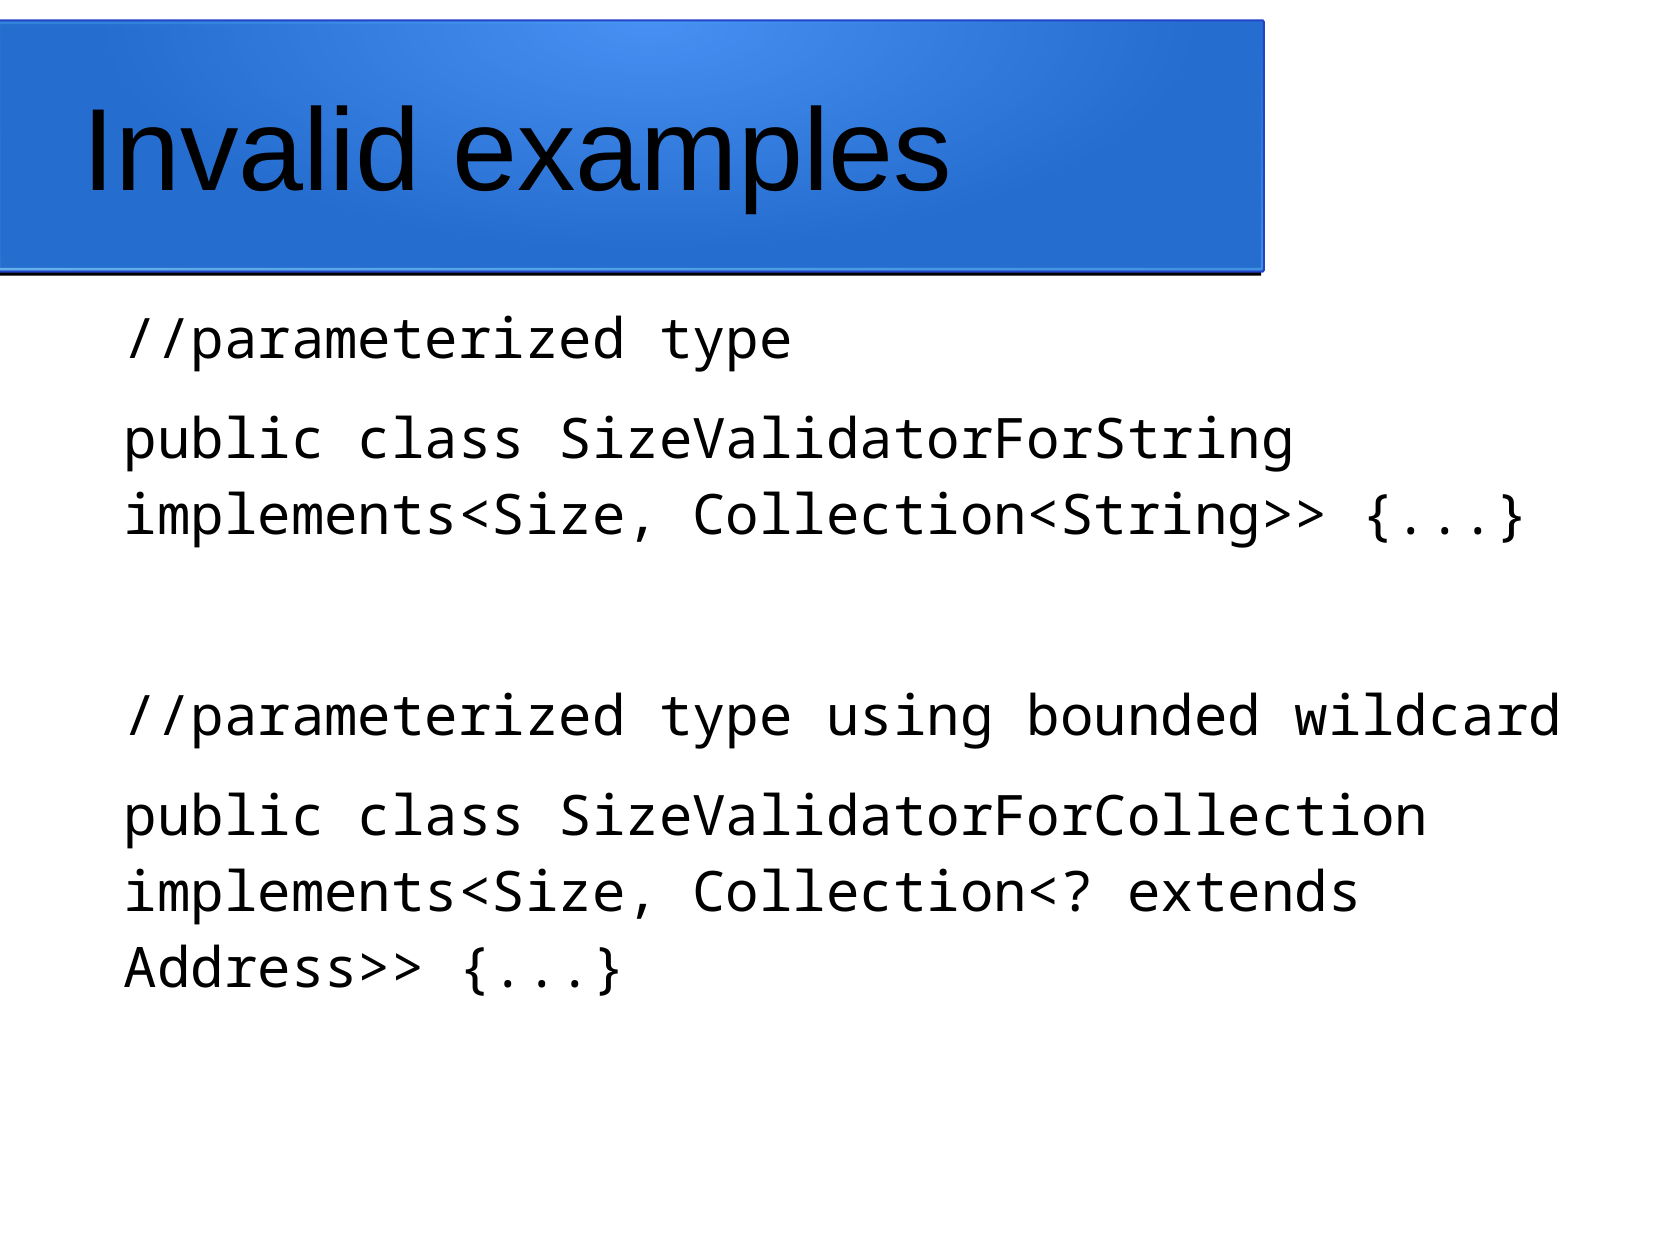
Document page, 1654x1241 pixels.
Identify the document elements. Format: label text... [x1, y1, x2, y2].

list //parameterized type public class SizeValidatorForString implements<Size, Collection<String>> {...} //parameterized type using bounded wildcard public class SizeValidatorForCollection implements<Size, Collection<? extends Address>> {...} [82, 299, 1571, 1019]
title Invalid examples [82, 47, 1235, 252]
